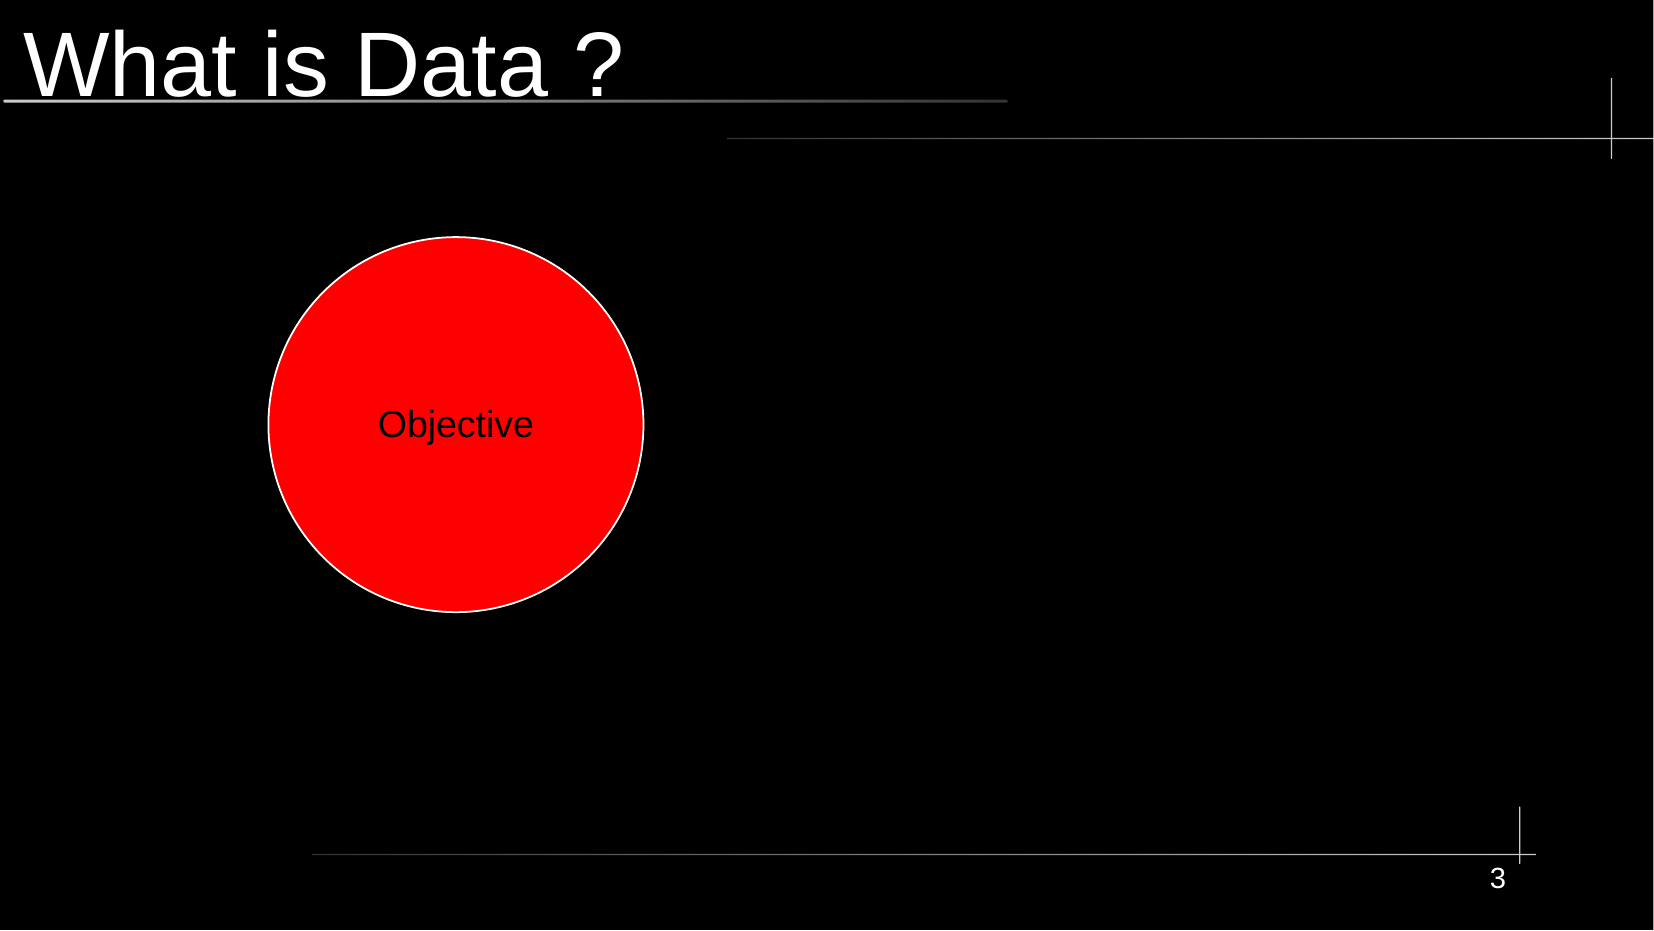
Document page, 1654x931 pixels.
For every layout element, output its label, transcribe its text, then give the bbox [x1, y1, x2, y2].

text_box Objective [268, 237, 644, 613]
title What is Data ? [23, 11, 1589, 119]
